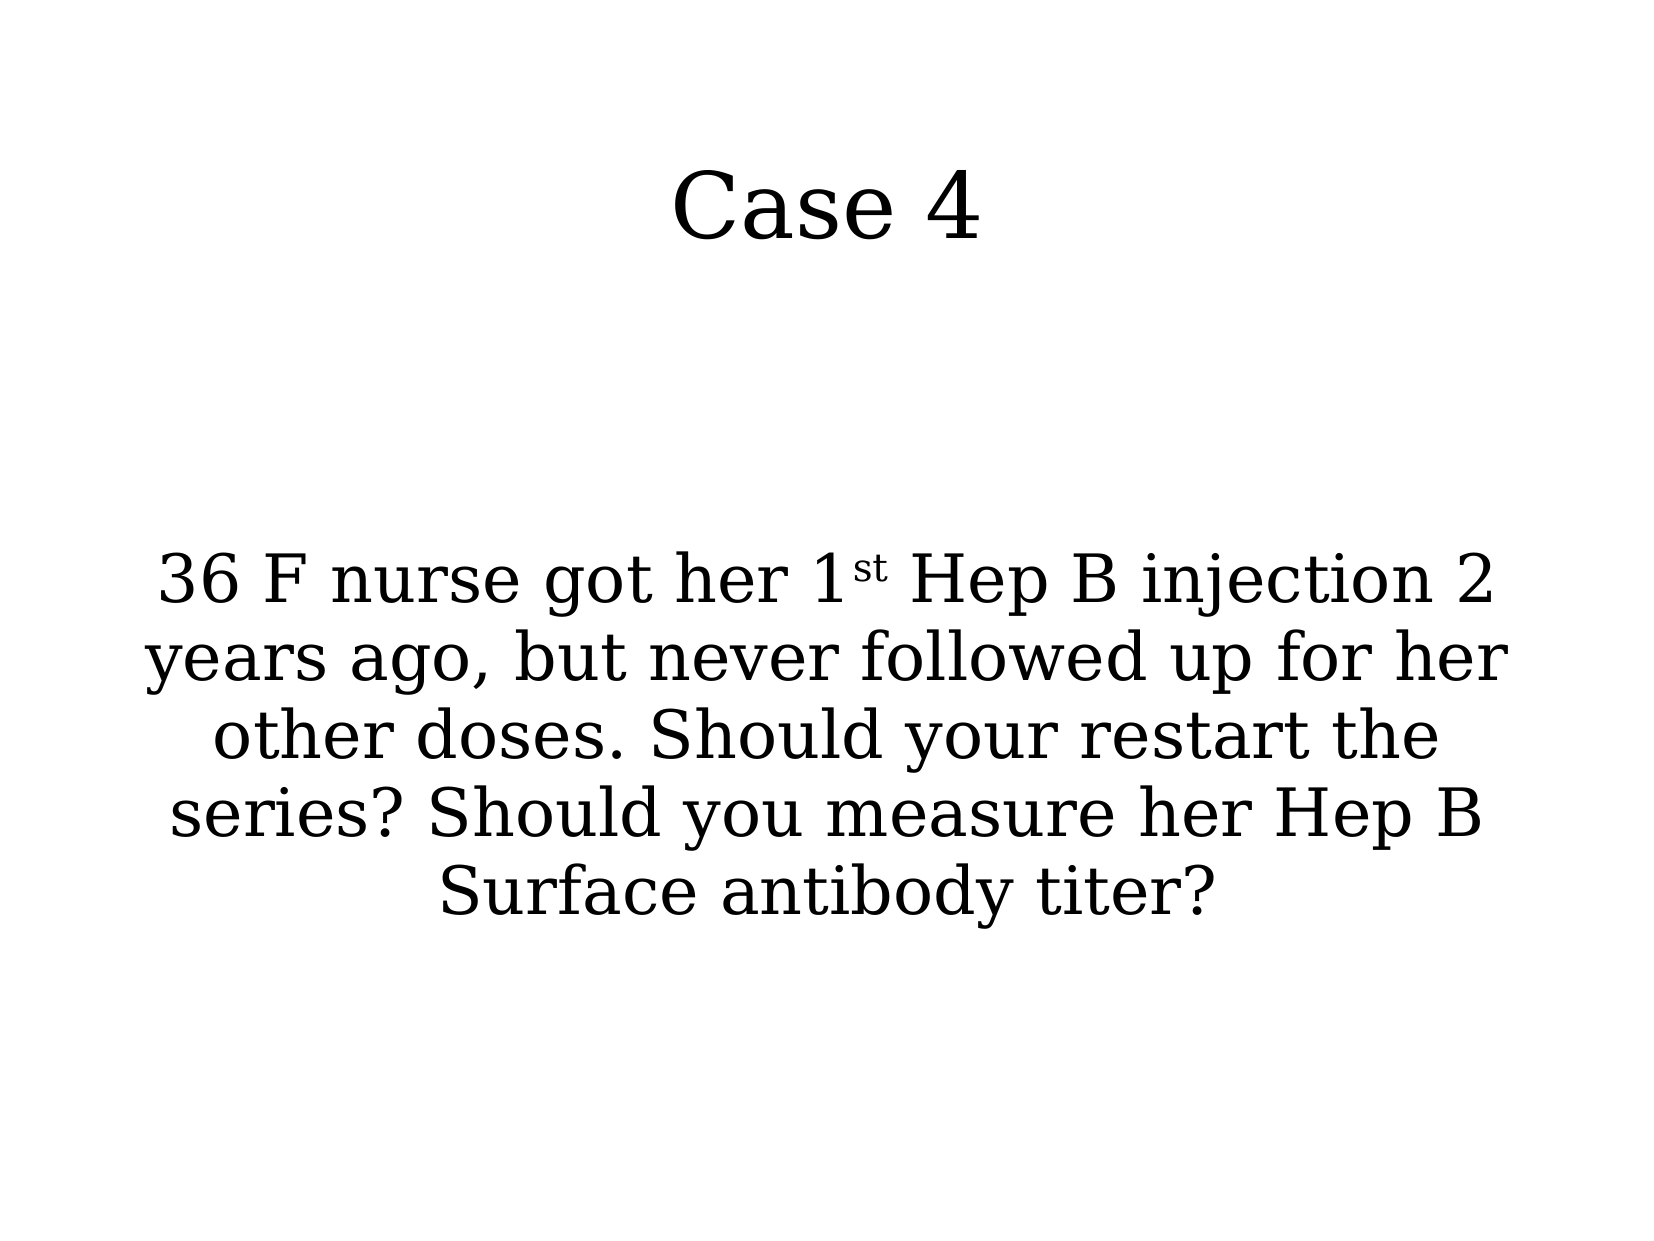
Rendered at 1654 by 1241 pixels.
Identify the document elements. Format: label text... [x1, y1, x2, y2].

title Case 4 [121, 102, 1534, 311]
subtitle 36 F nurse got her 1st Hep B injection 2 years ago, but never followed up for her other doses. Should your restart the series? Should you measure her Hep B Surface antibody titer? [121, 344, 1534, 1127]
